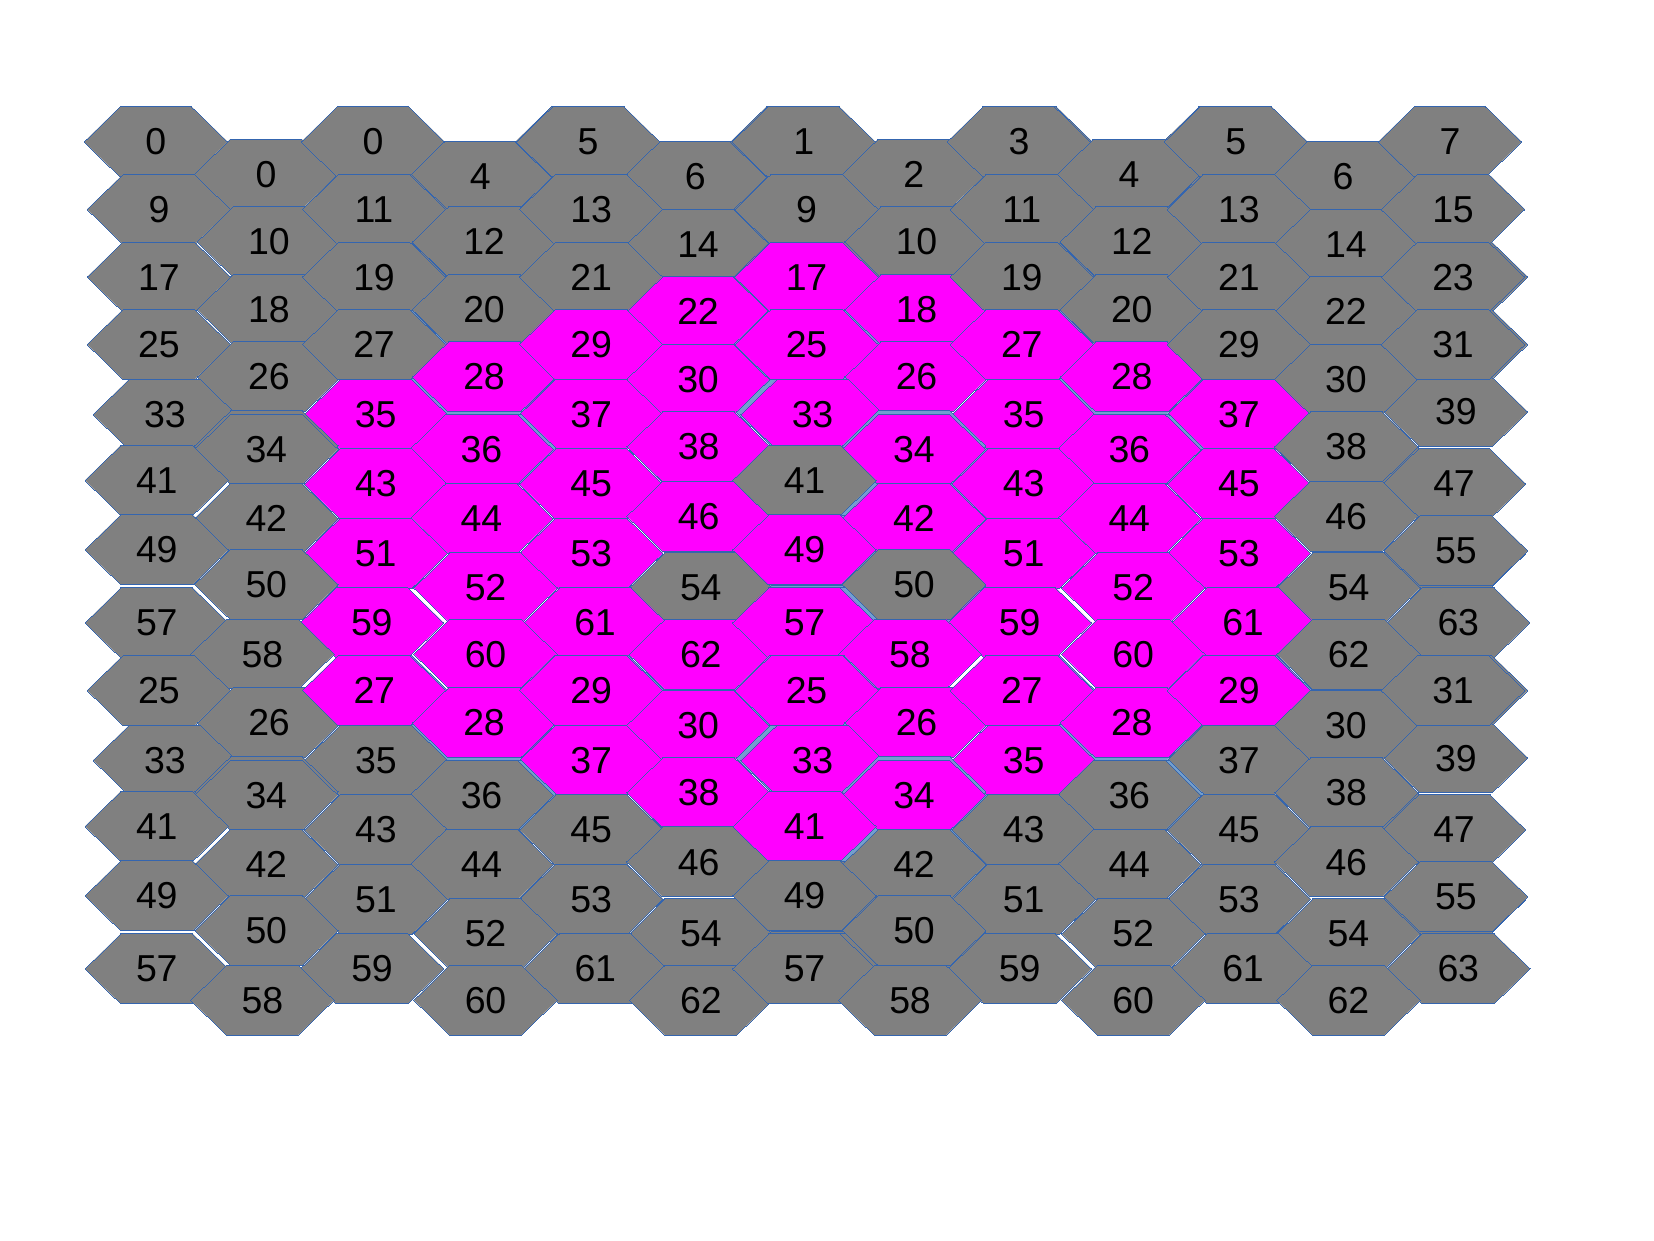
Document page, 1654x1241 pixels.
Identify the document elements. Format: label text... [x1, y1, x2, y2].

text_box 42 [843, 483, 986, 551]
text_box 46 [1274, 481, 1419, 552]
text_box 34 [196, 414, 339, 484]
text_box 25 [87, 309, 230, 380]
text_box 23 [1381, 242, 1525, 310]
text_box [521, 655, 554, 687]
text_box 33 [93, 725, 233, 791]
text_box [1420, 567, 1512, 587]
text_box 30 [626, 690, 768, 758]
text_box 27 [950, 655, 1093, 726]
text_box [412, 724, 557, 795]
text_box 58 [838, 965, 982, 1036]
text_box 59 [949, 933, 1092, 1004]
text_box [1491, 242, 1528, 378]
text_box 63 [1388, 933, 1531, 1004]
text_box [842, 410, 986, 447]
text_box 37 [519, 379, 661, 448]
text_box 9 [734, 174, 878, 243]
text_box 6 [626, 141, 765, 209]
text_box 1 [731, 106, 875, 176]
text_box 45 [519, 448, 661, 518]
text_box 52 [1061, 552, 1206, 621]
text_box 13 [1167, 174, 1311, 243]
text_box 38 [1274, 757, 1419, 827]
text_box [1168, 671, 1185, 688]
text_box 55 [1384, 861, 1528, 932]
text_box 60 [413, 965, 558, 1036]
text_box 46 [626, 826, 767, 897]
text_box 54 [1277, 898, 1421, 967]
text_box 62 [629, 965, 769, 1036]
text_box 46 [626, 481, 767, 552]
text_box 51 [305, 518, 448, 589]
text_box 35 [953, 725, 1096, 795]
text_box 17 [87, 242, 230, 310]
text_box 27 [302, 655, 446, 726]
text_box 61 [525, 587, 664, 655]
text_box 59 [949, 587, 1092, 657]
text_box 30 [1274, 690, 1416, 758]
text_box 30 [1274, 344, 1416, 412]
text_box 57 [85, 933, 225, 1004]
text_box 4 [411, 141, 550, 207]
text_box [1189, 177, 1199, 187]
text_box 28 [1060, 341, 1202, 412]
text_box 42 [843, 829, 986, 897]
text_box 26 [844, 687, 986, 758]
text_box 57 [85, 587, 225, 657]
text_box 28 [412, 687, 554, 758]
text_box 29 [519, 655, 663, 725]
text_box 2 [842, 139, 982, 208]
text_box 26 [197, 341, 338, 412]
text_box 41 [85, 791, 229, 861]
text_box 37 [1167, 725, 1309, 794]
text_box [1060, 724, 1091, 755]
text_box 36 [410, 760, 554, 829]
text_box 46 [1274, 826, 1419, 897]
text_box 45 [1167, 448, 1309, 518]
text_box 54 [630, 898, 772, 965]
text_box 26 [844, 341, 986, 412]
text_box 37 [1167, 379, 1309, 448]
text_box 62 [629, 619, 766, 690]
text_box 18 [844, 274, 984, 343]
text_box 33 [740, 725, 880, 791]
text_box 38 [626, 757, 769, 827]
text_box 53 [520, 518, 663, 588]
text_box 31 [1381, 309, 1525, 380]
text_box 61 [1173, 587, 1311, 655]
text_box 39 [1384, 377, 1528, 447]
text_box 22 [628, 276, 767, 344]
text_box 27 [302, 309, 446, 380]
text_box 60 [1061, 619, 1206, 687]
text_box [1059, 655, 1094, 689]
text_box 29 [519, 309, 663, 379]
text_box 61 [1172, 933, 1312, 1004]
text_box 12 [412, 206, 553, 275]
text_box 9 [87, 174, 230, 243]
text_box 6 [1274, 141, 1413, 209]
text_box 44 [1057, 829, 1202, 899]
text_box 36 [1058, 414, 1201, 484]
text_box 45 [1167, 794, 1309, 864]
text_box 59 [301, 933, 444, 1004]
text_box [1412, 447, 1420, 454]
text_box 25 [87, 655, 230, 726]
text_box 44 [1057, 483, 1202, 553]
text_box [844, 655, 879, 689]
text_box 28 [1060, 687, 1202, 758]
text_box [415, 313, 427, 325]
text_box [842, 756, 986, 793]
text_box 36 [410, 414, 554, 484]
text_box 57 [732, 933, 873, 1004]
text_box [1276, 655, 1313, 690]
text_box [1384, 818, 1393, 827]
text_box 39 [1384, 723, 1528, 793]
text_box 25 [734, 655, 878, 726]
text_box 13 [519, 174, 663, 243]
text_box [1072, 322, 1082, 332]
text_box 33 [93, 379, 233, 445]
text_box [411, 174, 447, 208]
text_box 41 [732, 791, 877, 861]
text_box 0 [194, 139, 335, 208]
text_box 39 [736, 380, 775, 445]
text_box 11 [950, 174, 1093, 243]
text_box [1060, 243, 1068, 251]
text_box 44 [410, 483, 554, 553]
text_box 26 [197, 687, 338, 758]
text_box 21 [1167, 242, 1310, 310]
text_box 38 [1274, 411, 1419, 481]
text_box 17 [734, 242, 878, 311]
text_box [1384, 474, 1391, 481]
text_box 37 [519, 725, 661, 794]
text_box 35 [305, 379, 448, 448]
text_box 34 [844, 414, 986, 484]
text_box 12 [1060, 206, 1200, 275]
text_box [1518, 900, 1526, 908]
text_box 62 [1276, 965, 1421, 1036]
text_box 35 [953, 379, 1095, 449]
text_box 43 [951, 794, 1095, 864]
text_box 49 [85, 514, 229, 585]
text_box [1490, 655, 1528, 724]
text_box 7 [1378, 106, 1522, 177]
text_box 51 [953, 518, 1096, 589]
text_box 60 [413, 619, 558, 688]
text_box 49 [85, 860, 229, 931]
text_box 31 [1381, 655, 1525, 726]
text_box 58 [190, 965, 335, 1036]
text_box 43 [304, 448, 447, 518]
text_box [1087, 269, 1094, 276]
text_box 58 [190, 619, 335, 689]
text_box [1060, 378, 1204, 449]
text_box 41 [732, 445, 877, 515]
text_box 44 [410, 829, 554, 899]
text_box 43 [951, 448, 1095, 518]
text_box 21 [519, 242, 663, 310]
text_box 59 [301, 587, 444, 657]
text_box 20 [1060, 274, 1201, 343]
text_box 4 [1057, 139, 1199, 208]
text_box 53 [1168, 864, 1311, 933]
text_box 11 [302, 174, 445, 243]
text_box 10 [197, 206, 336, 275]
text_box 19 [302, 242, 445, 310]
text_box [1420, 916, 1509, 933]
text_box 51 [953, 864, 1096, 935]
text_box 3 [947, 106, 1090, 177]
text_box 38 [626, 411, 769, 481]
text_box 22 [1276, 276, 1415, 344]
text_box 33 [740, 379, 880, 445]
text_box 62 [1276, 619, 1421, 690]
text_box 25 [734, 309, 878, 380]
text_box 14 [1276, 209, 1415, 276]
text_box 34 [844, 760, 986, 829]
text_box 20 [412, 274, 553, 343]
text_box [521, 177, 551, 206]
text_box 60 [1061, 965, 1206, 1036]
text_box 55 [1384, 515, 1528, 586]
text_box 42 [196, 483, 339, 551]
text_box 52 [1061, 898, 1206, 967]
text_box 19 [950, 242, 1093, 310]
text_box 51 [306, 864, 448, 935]
text_box 45 [519, 794, 661, 864]
text_box [194, 756, 339, 793]
text_box 18 [197, 274, 336, 343]
text_box 52 [413, 552, 558, 621]
text_box 50 [842, 895, 986, 966]
text_box 50 [842, 549, 986, 620]
text_box 28 [412, 341, 554, 412]
text_box 54 [629, 552, 772, 619]
text_box 27 [950, 309, 1093, 380]
text_box 49 [732, 860, 877, 931]
text_box 35 [305, 725, 448, 794]
text_box 53 [520, 864, 663, 934]
text_box 50 [194, 895, 339, 966]
text_box 34 [196, 760, 339, 830]
text_box [628, 655, 665, 690]
text_box 54 [1277, 552, 1421, 621]
text_box 42 [196, 829, 339, 897]
text_box 0 [84, 106, 227, 177]
text_box 10 [844, 206, 983, 276]
text_box 39 [736, 726, 775, 791]
text_box 15 [1381, 174, 1525, 243]
text_box 49 [732, 514, 877, 585]
text_box 43 [304, 794, 448, 864]
text_box [1092, 755, 1205, 795]
text_box 63 [1388, 587, 1530, 657]
text_box 57 [732, 587, 873, 657]
text_box 14 [628, 209, 767, 276]
text_box 5 [1164, 106, 1307, 177]
text_box 5 [516, 106, 660, 177]
text_box 29 [1167, 309, 1311, 379]
text_box 50 [194, 549, 339, 620]
text_box [412, 378, 557, 449]
text_box 30 [626, 344, 769, 412]
text_box 41 [85, 445, 229, 515]
text_box 47 [1384, 448, 1526, 516]
text_box [429, 259, 446, 276]
text_box 52 [413, 898, 558, 967]
text_box 53 [1168, 518, 1311, 587]
text_box [1186, 655, 1202, 671]
text_box 58 [838, 619, 982, 688]
text_box 0 [301, 106, 444, 176]
text_box [194, 410, 339, 447]
text_box 29 [1167, 655, 1311, 725]
text_box 47 [1384, 794, 1526, 862]
text_box 36 [1058, 760, 1201, 830]
text_box [411, 655, 447, 689]
text_box 61 [525, 933, 664, 1004]
